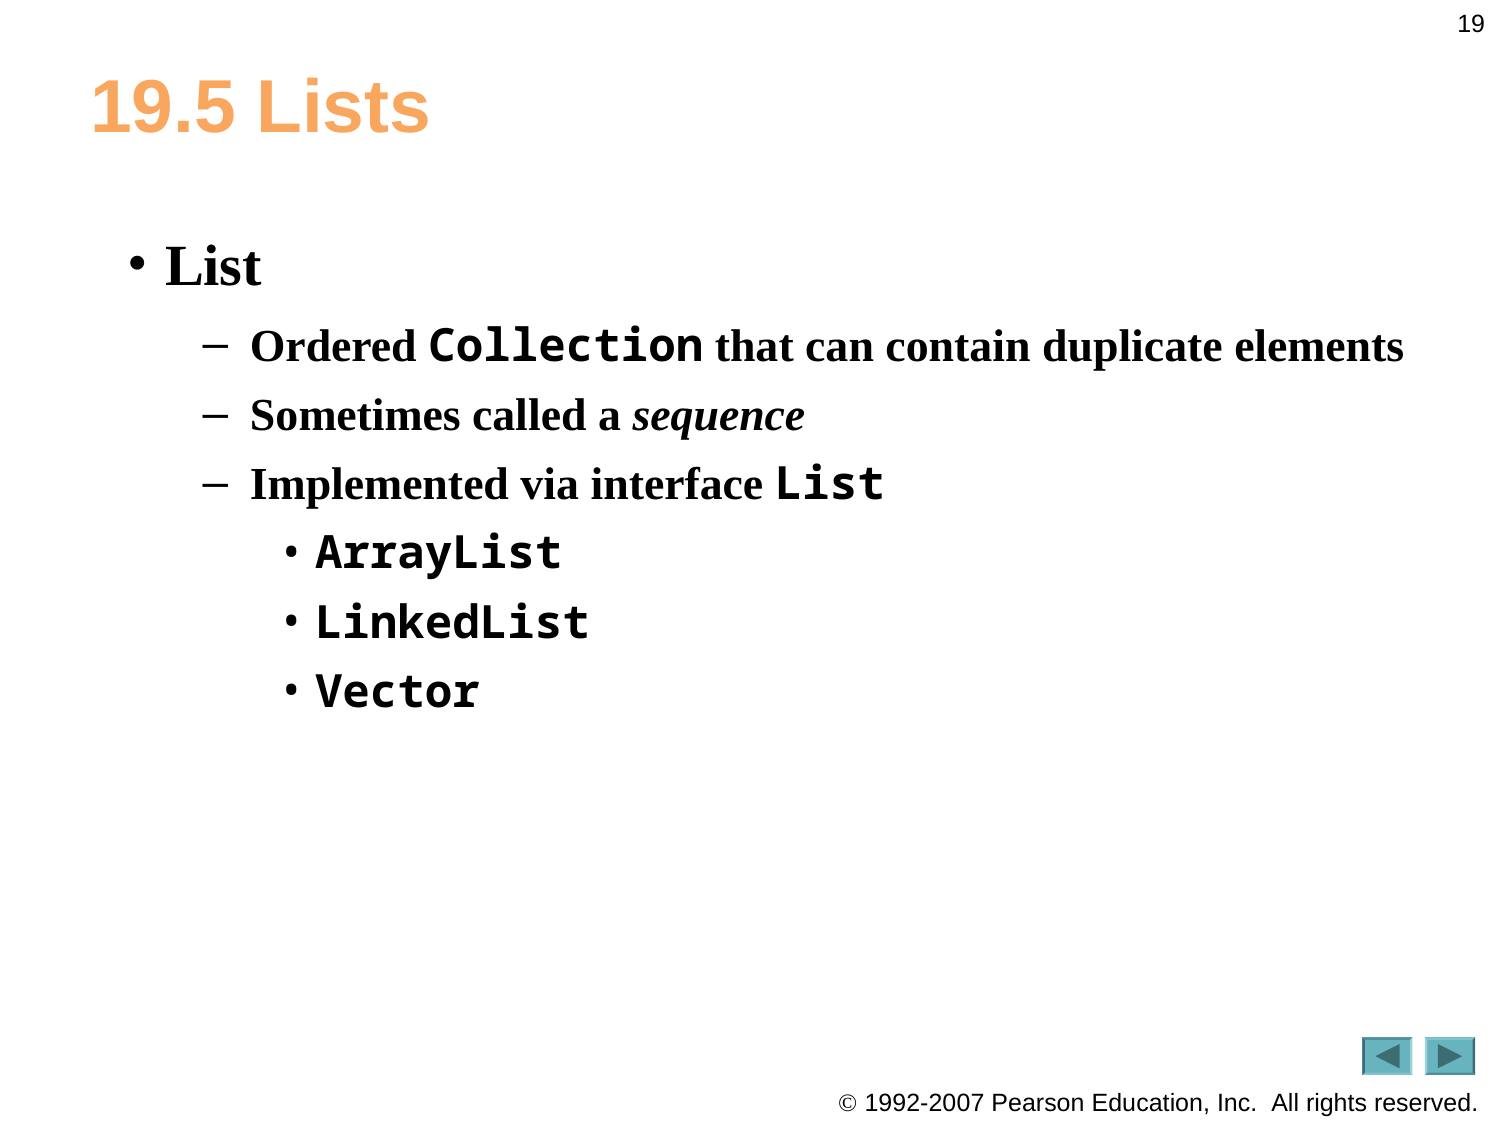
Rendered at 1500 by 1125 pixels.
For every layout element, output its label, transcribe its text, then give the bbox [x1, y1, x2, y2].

title 19.5 Lists [75, 12, 1426, 200]
list List Ordered Collection that can contain duplicate elements Sometimes called a sequence Implemented via interface List ArrayList LinkedList Vector [112, 220, 1425, 963]
text_box <number> [1149, 0, 1500, 79]
